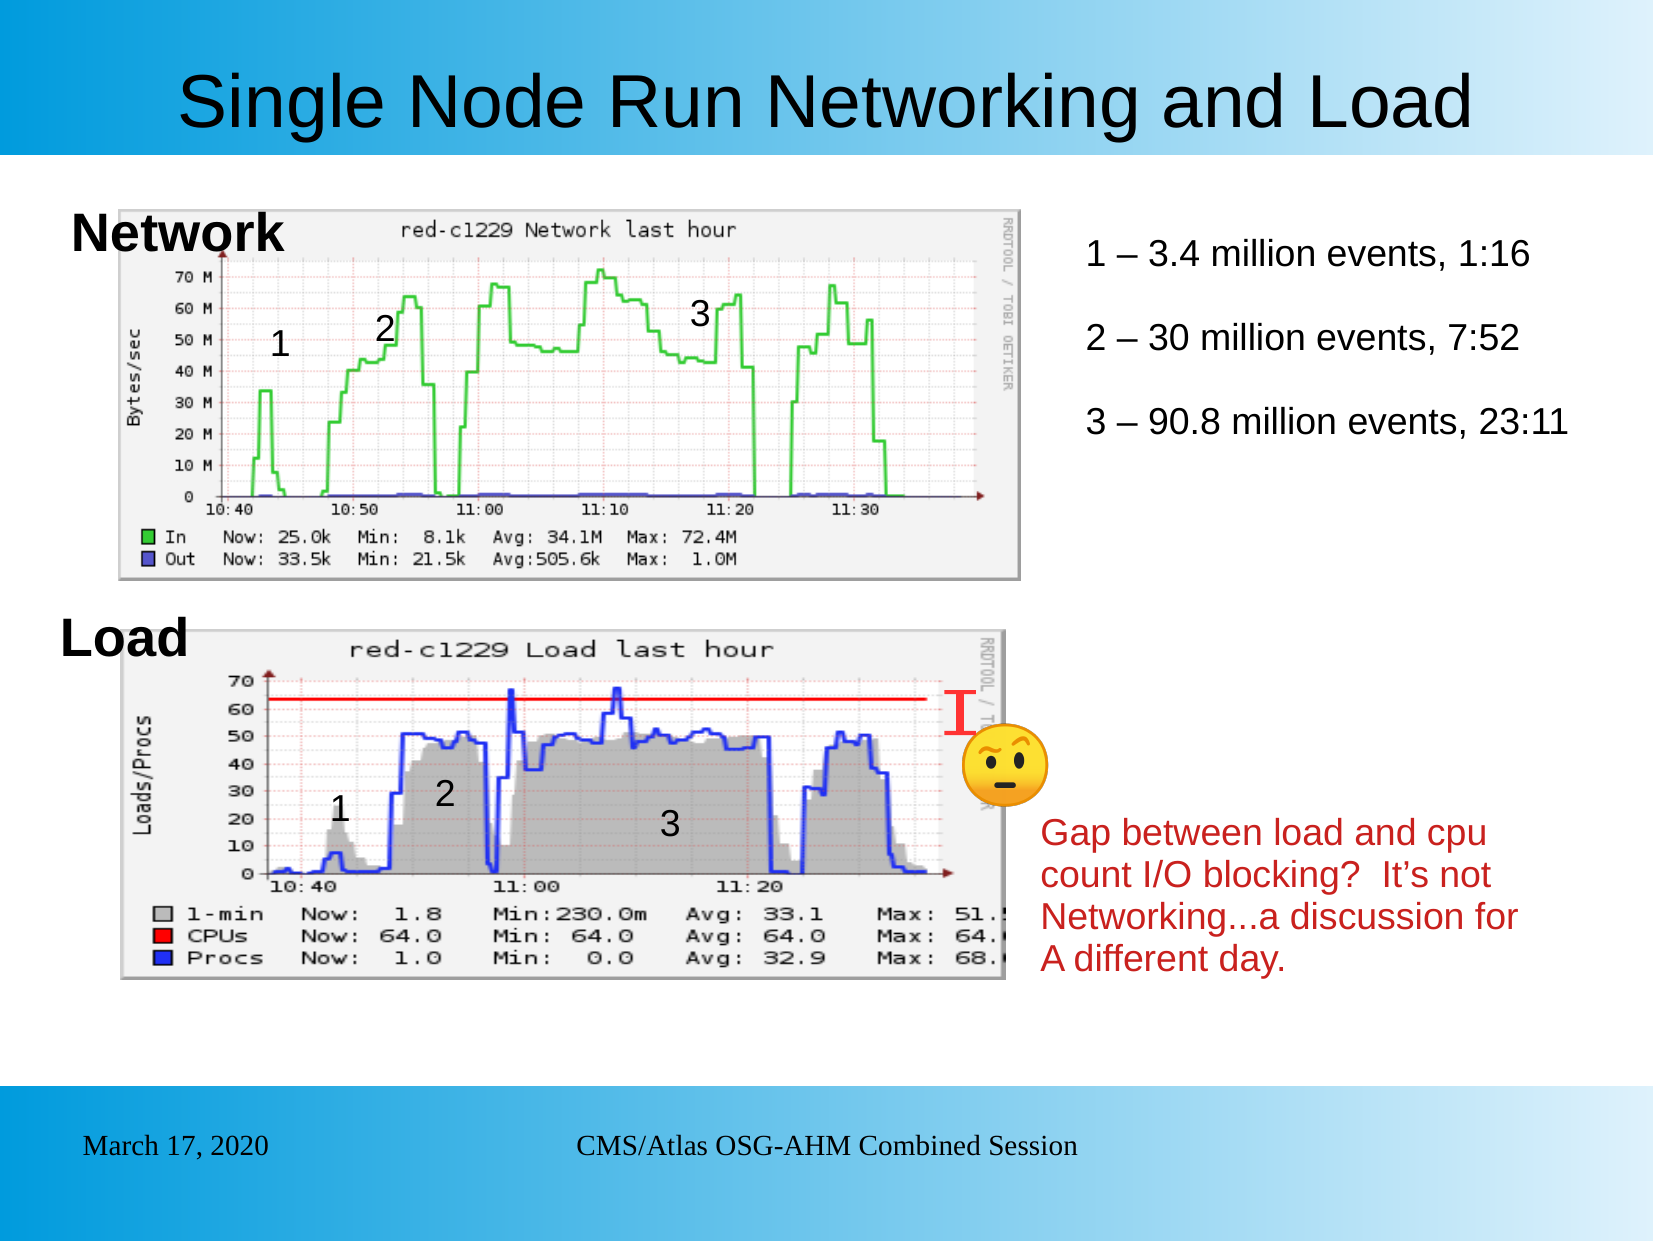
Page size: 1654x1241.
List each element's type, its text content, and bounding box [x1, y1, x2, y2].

text_box 1 [315, 780, 366, 837]
text_box 3 [675, 285, 726, 342]
text_box Load [45, 600, 205, 676]
picture [118, 209, 1021, 581]
text_box 2 [420, 765, 471, 822]
text_box 3 [645, 795, 696, 852]
text_box Network [56, 194, 301, 271]
title Single Node Run Networking and Load [82, 49, 1571, 155]
text_box 1 [255, 315, 306, 372]
text_box Gap between load and cpu count I/O blocking? It’s not Networking...a discussion for A different day. [1025, 804, 1534, 987]
picture [120, 629, 1051, 980]
text_box 2 [360, 300, 411, 357]
text_box 1 – 3.4 million events, 1:16 2 – 30 million events, 7:52 3 – 90.8 million events, 23:11 [1070, 225, 1596, 510]
